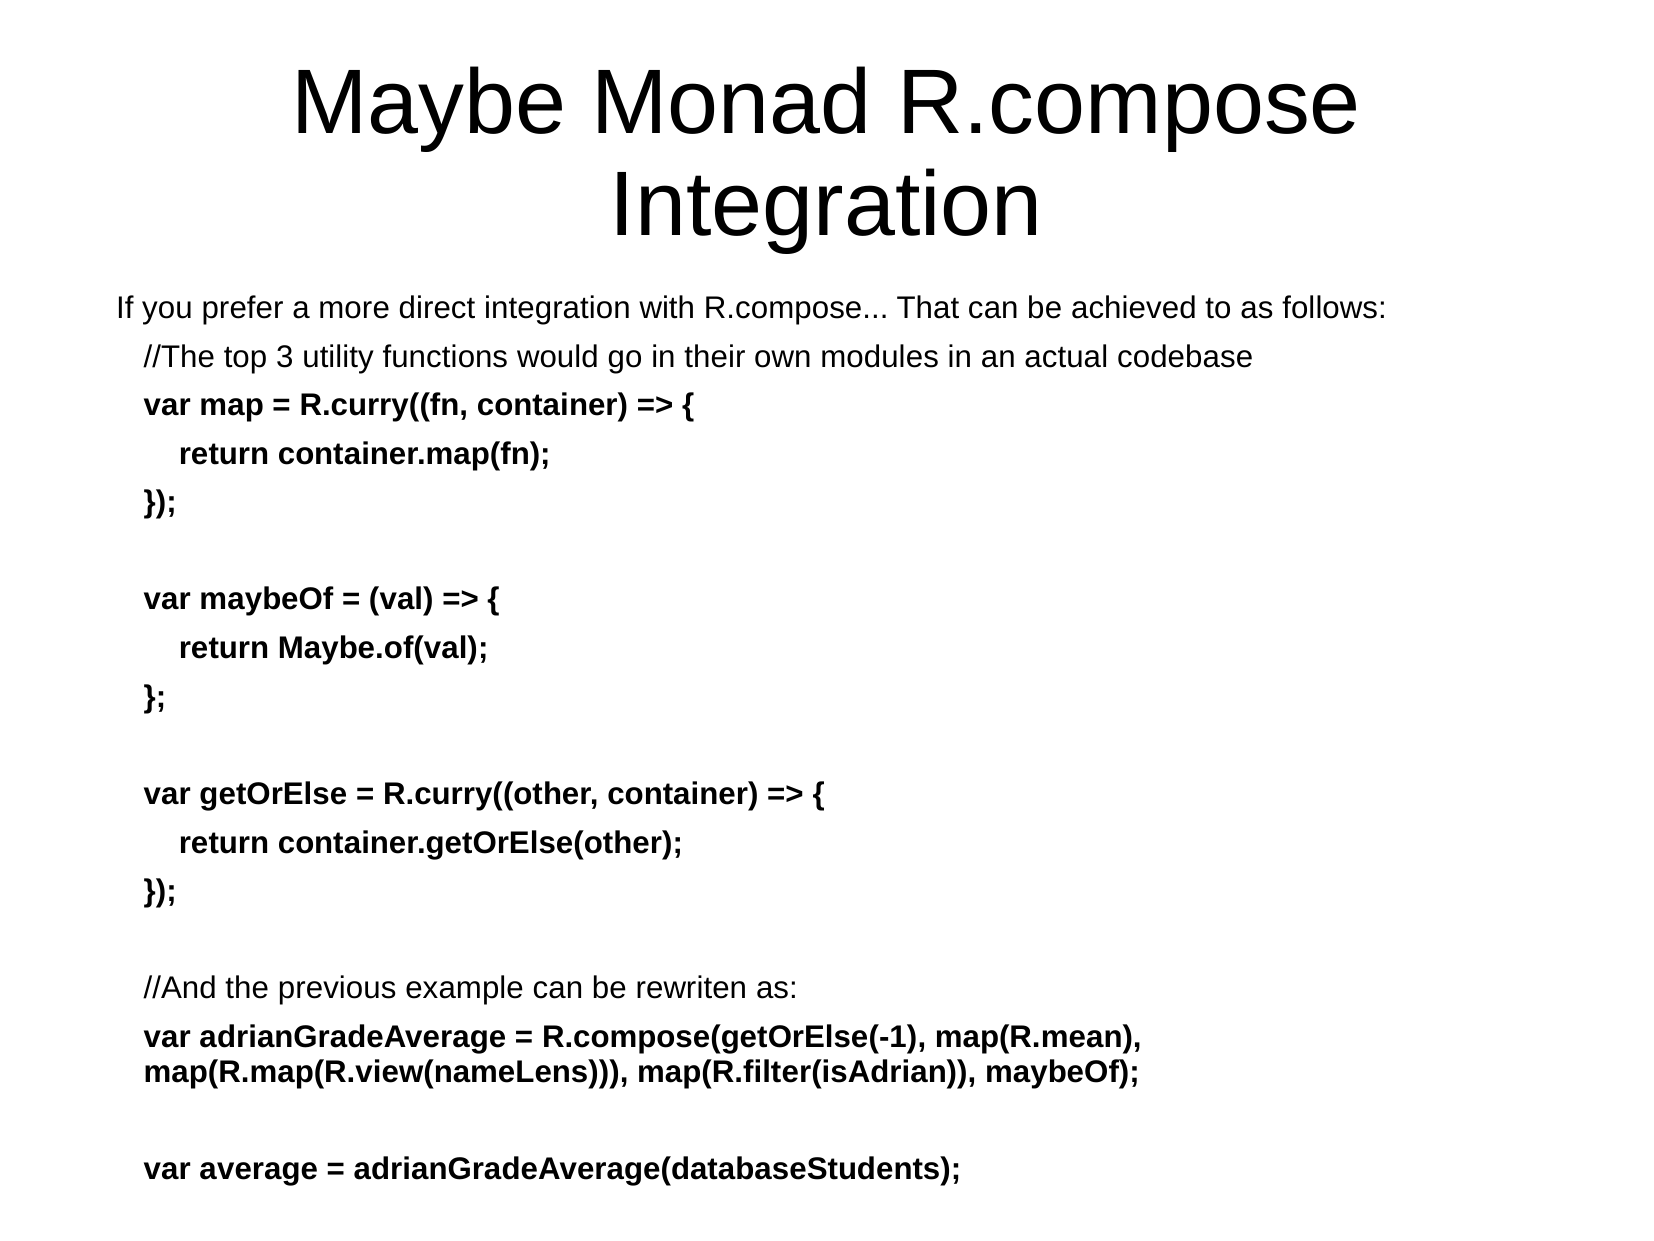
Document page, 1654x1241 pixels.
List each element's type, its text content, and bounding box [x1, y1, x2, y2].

title Maybe Monad R.compose Integration [82, 49, 1571, 257]
list If you prefer a more direct integration with R.compose... That can be achieved to as follows: //The top 3 utility functions would go in their own modules in an actual codebase var map = R.curry((fn, container) => { return container.map(fn); }); var maybeOf = (val) => { return Maybe.of(val); }; var getOrElse = R.curry((other, container) => { return container.getOrElse(other); }); //And the previous example can be rewriten as: var adrianGradeAverage = R.compose(getOrElse(-1), map(R.mean), map(R.map(R.view(nameLens))), map(R.filter(isAdrian)), maybeOf); var average = adrianGradeAverage(databaseStudents); [82, 290, 1619, 1193]
